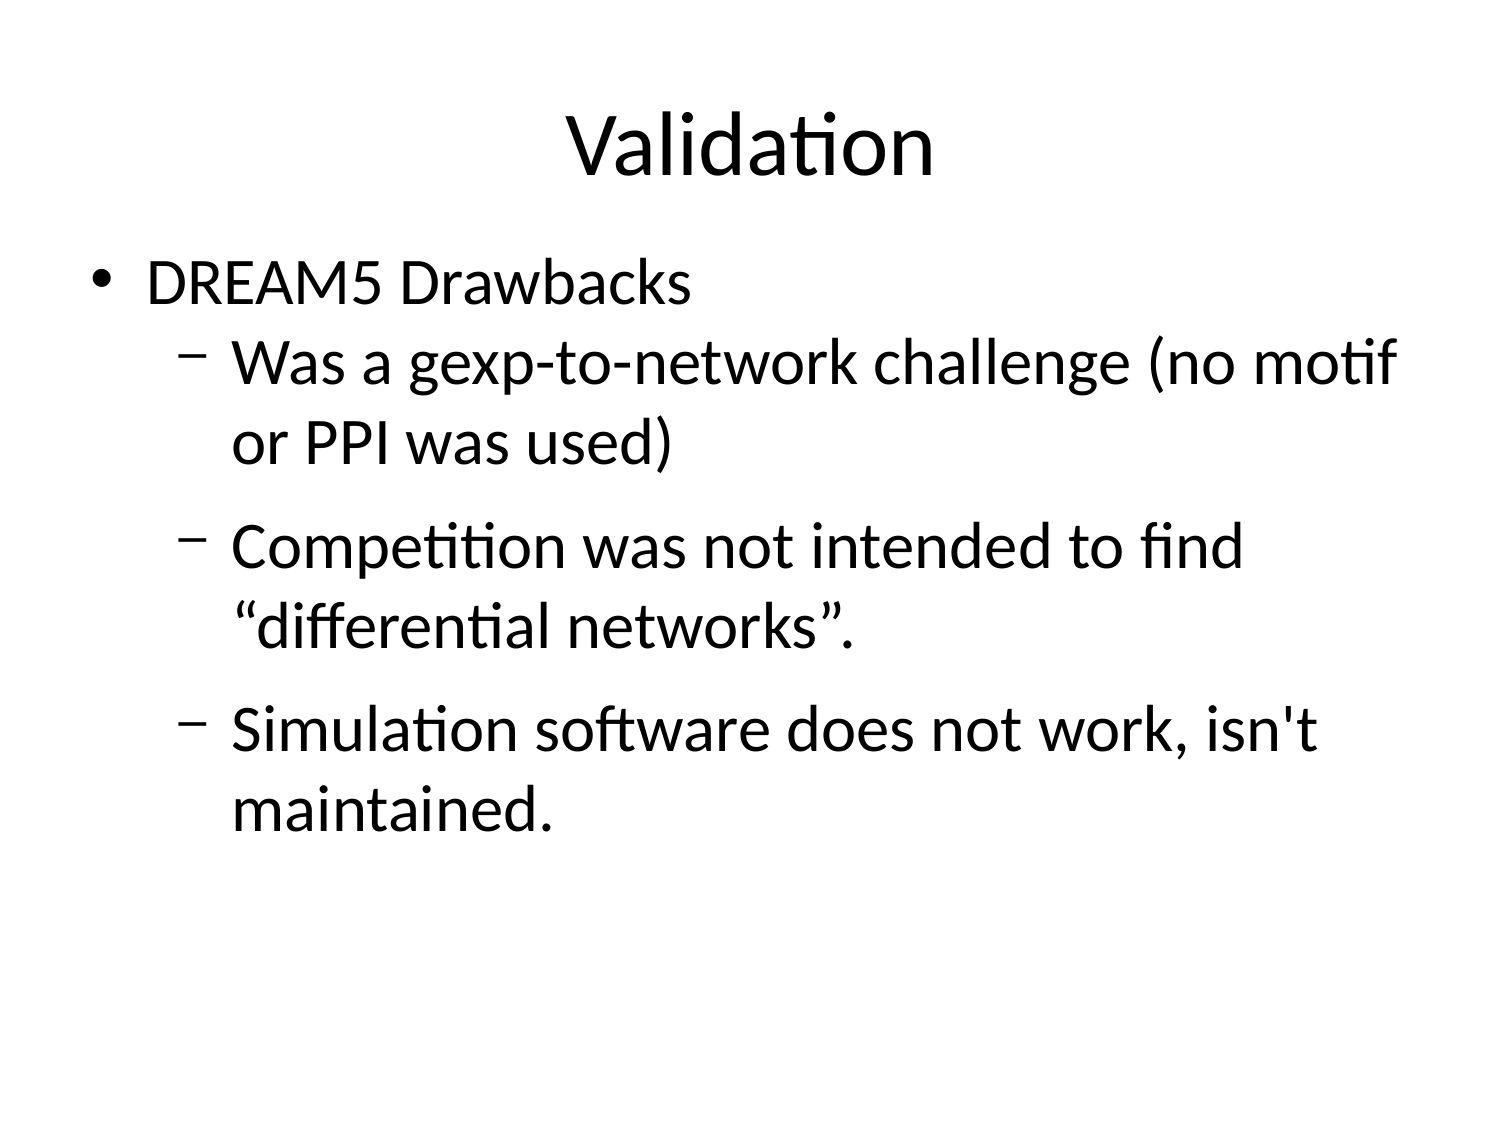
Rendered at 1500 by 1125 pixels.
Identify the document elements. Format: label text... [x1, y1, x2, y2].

list DREAM5 Drawbacks Was a gexp-to-network challenge (no motif or PPI was used) Competition was not intended to find “differential networks”. Simulation software does not work, isn't maintained. [75, 230, 1425, 973]
title Validation [76, 45, 1427, 233]
